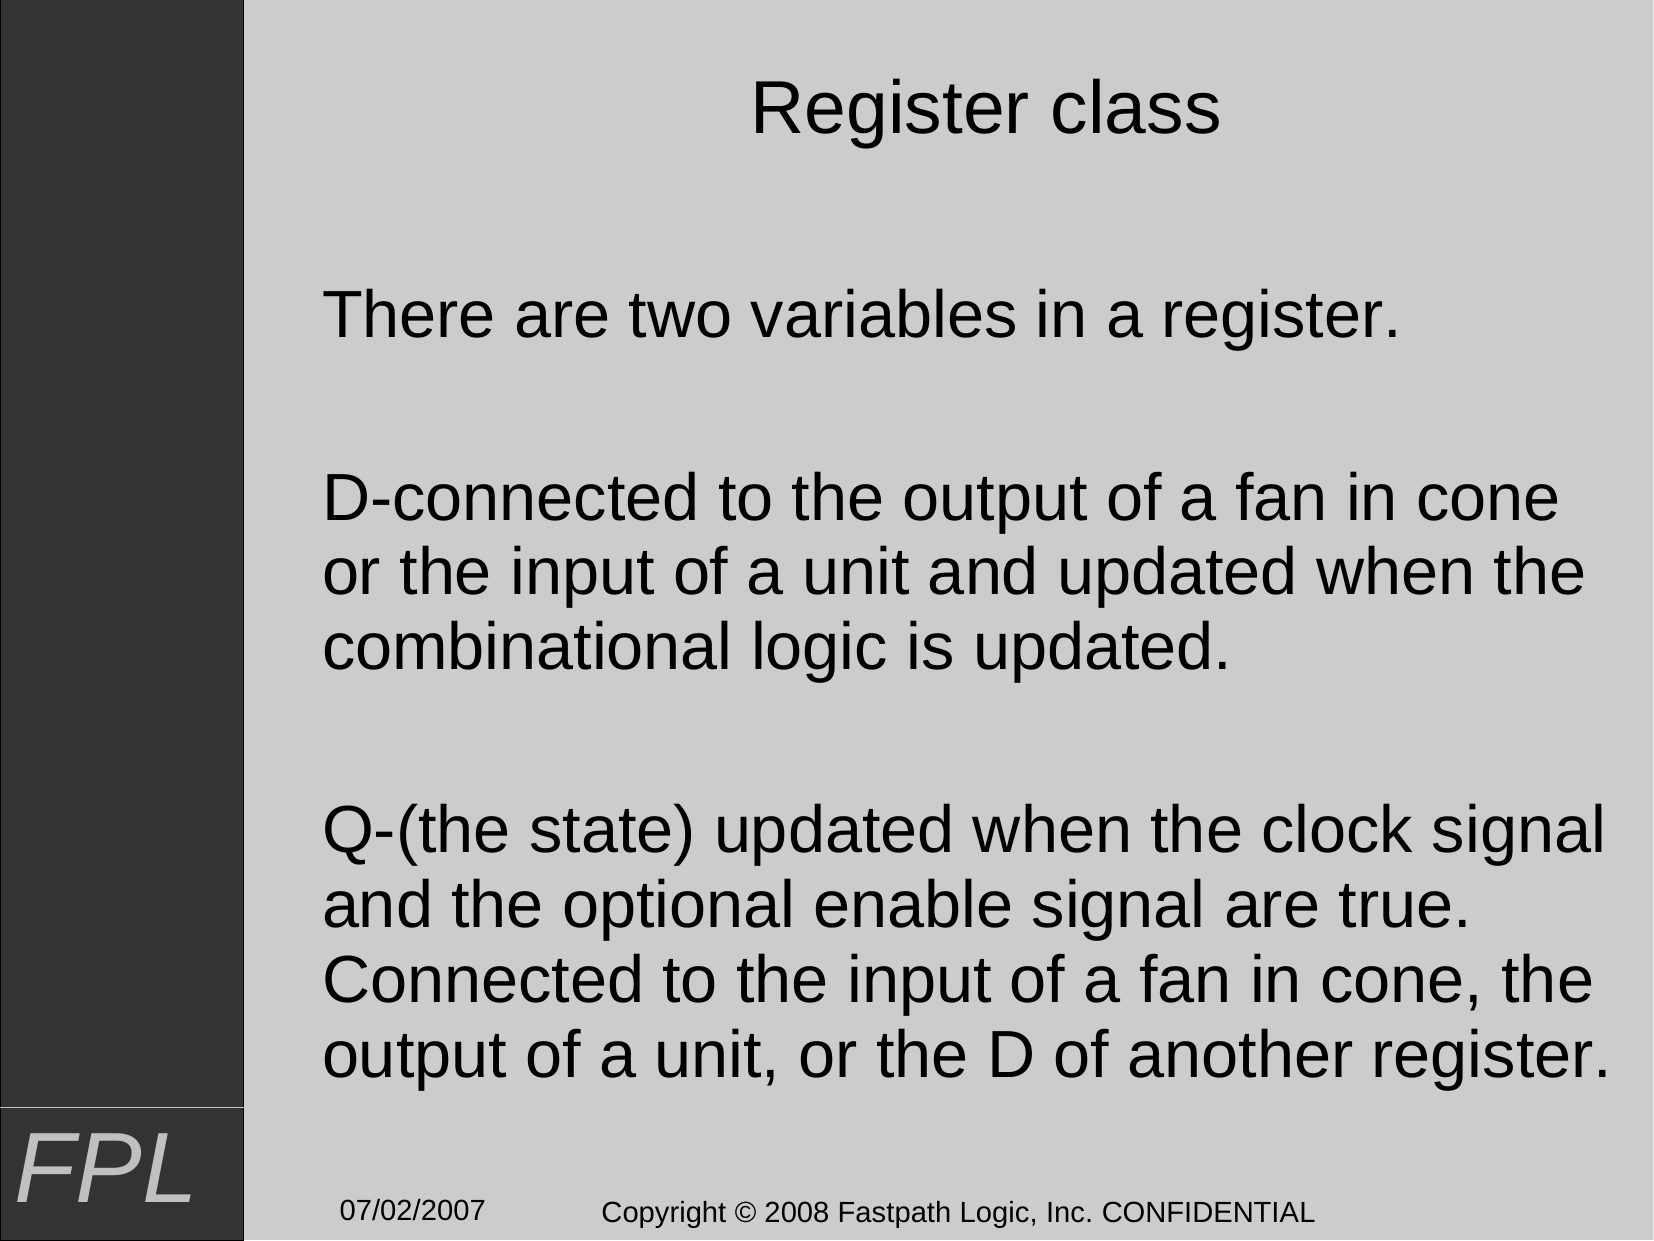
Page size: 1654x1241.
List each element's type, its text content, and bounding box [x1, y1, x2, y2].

title Register class [435, 0, 1538, 154]
subtitle There are two variables in a register. D-connected to the output of a fan in cone or the input of a unit and updated when the combinational logic is updated. Q-(the state) updated when the clock signal and the optional enable signal are true. Connected to the input of a fan in cone, the output of a unit, or the D of another register. [322, 154, 1635, 1214]
